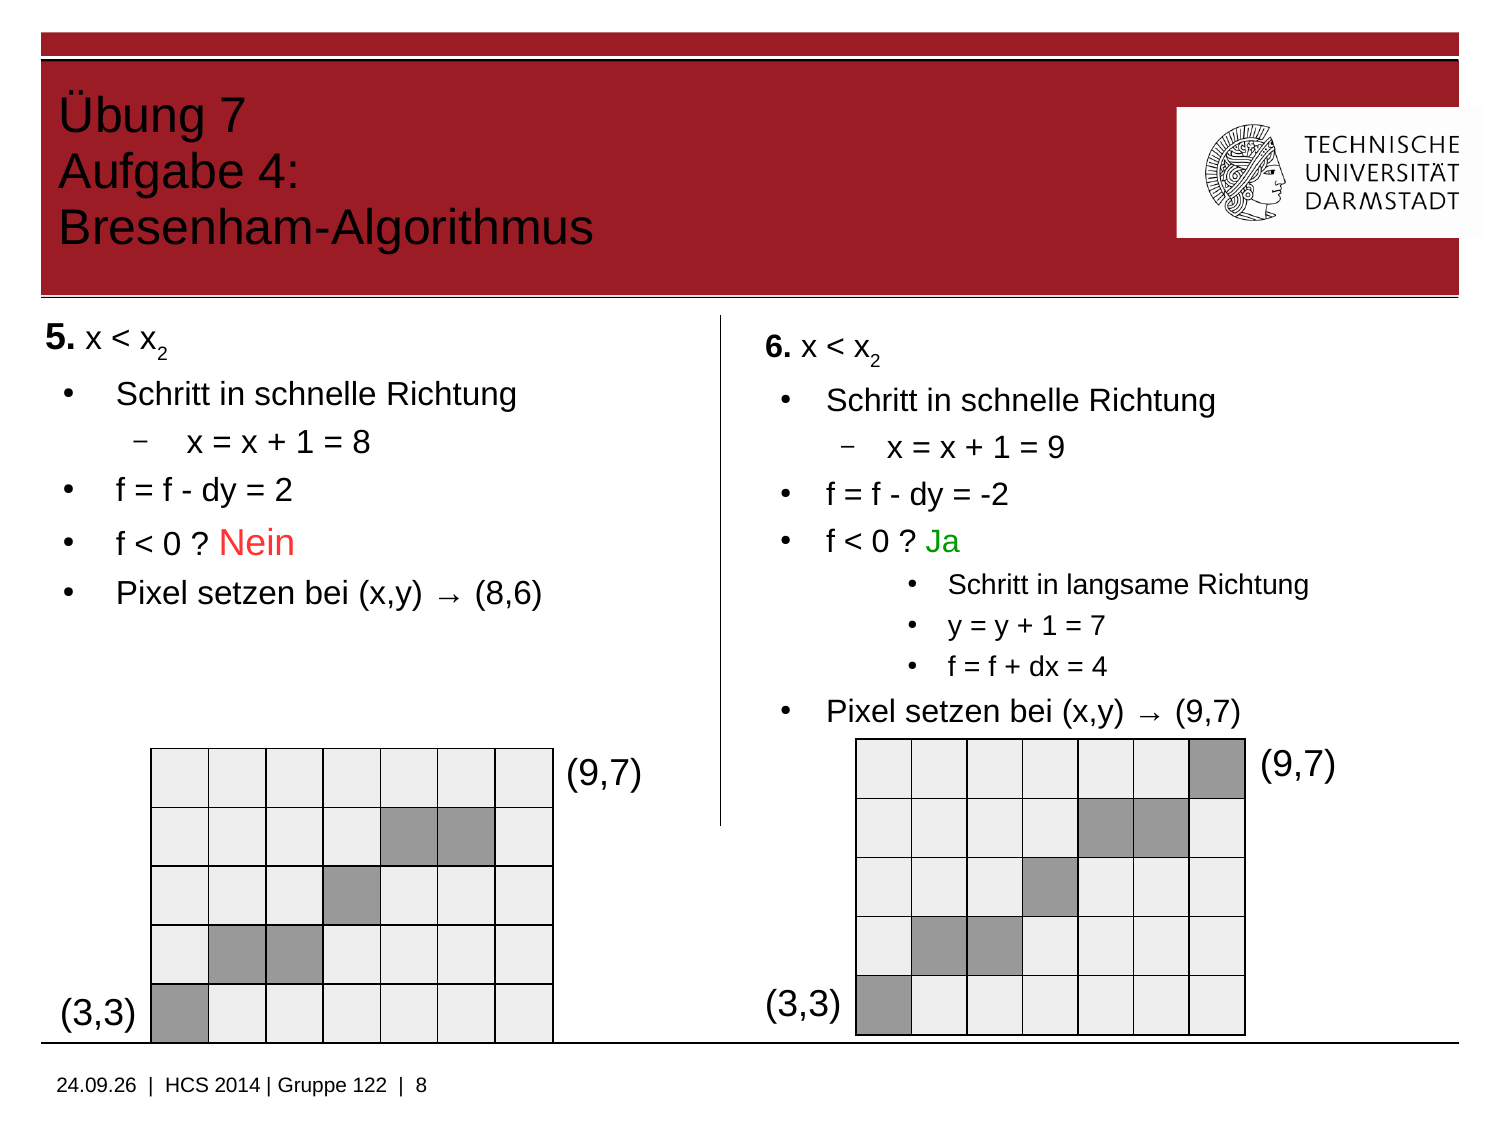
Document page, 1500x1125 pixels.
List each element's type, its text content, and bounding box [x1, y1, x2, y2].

table_cell [209, 985, 265, 1042]
table_cell [381, 867, 437, 924]
text_box (3,3) [45, 984, 154, 1045]
table_cell [438, 985, 494, 1042]
table_cell [1190, 799, 1244, 857]
table_cell [912, 799, 966, 857]
table_cell [1134, 976, 1188, 1034]
table_cell [912, 917, 966, 975]
table_header [857, 740, 911, 798]
table_cell [438, 926, 494, 983]
table_header [209, 749, 265, 807]
table_cell [1134, 799, 1188, 857]
table_cell [154, 985, 208, 1042]
table_cell [152, 926, 208, 983]
table_cell [1190, 976, 1244, 1034]
table_cell [209, 867, 265, 924]
table_cell [857, 799, 911, 857]
table_header [1079, 740, 1133, 798]
table_header [152, 749, 208, 807]
table_cell [968, 976, 1022, 1034]
table_cell [1190, 917, 1244, 975]
table_header [968, 740, 1022, 798]
table_cell [267, 867, 322, 924]
table_cell [381, 926, 437, 983]
table_cell [859, 976, 911, 1034]
table_cell [1190, 858, 1244, 916]
table_header [1023, 740, 1077, 798]
text_box (9,7) [1245, 735, 1354, 795]
table_header [912, 740, 966, 798]
text_box (3,3) [750, 975, 859, 1035]
table_cell [1079, 858, 1133, 916]
list 5. x < x2 Schritt in schnelle Richtung x = x + 1 = 8 f = f - dy = 2 f < 0 ? Nein Pixel setzen bei (x,y) → (8,6) [45, 301, 706, 736]
table_cell [438, 808, 494, 865]
table_header [438, 749, 494, 807]
table_cell [1079, 976, 1133, 1034]
table_cell [267, 926, 322, 983]
table_cell [381, 808, 437, 865]
table_header [381, 749, 437, 807]
table_cell [152, 808, 208, 865]
table_cell [912, 976, 966, 1034]
table_cell [968, 917, 1022, 975]
table_cell [496, 985, 552, 1042]
table_cell [1023, 858, 1077, 916]
table_cell [152, 867, 208, 924]
table_cell [857, 917, 911, 975]
table_header [324, 749, 380, 807]
table_cell [1079, 799, 1133, 857]
table_cell [496, 867, 552, 924]
table_cell [1023, 976, 1077, 1034]
table_cell [1079, 917, 1133, 975]
text_box (9,7) [551, 744, 661, 805]
table_cell [1023, 917, 1077, 975]
table_cell [1134, 858, 1188, 916]
table_cell [267, 985, 322, 1042]
table_header [1134, 740, 1188, 798]
picture [1176, 107, 1484, 238]
table_cell [496, 926, 552, 983]
table_cell [968, 858, 1022, 916]
list 6. x < x2 Schritt in schnelle Richtung x = x + 1 = 9 f = f - dy = -2 f < 0 ? Ja Schritt in langsame Richtung y = y + 1 = 7 f = f + dx = 4 Pixel setzen bei (x,y) → (9,7) [765, 314, 1456, 736]
table_cell [496, 808, 552, 865]
table_cell [324, 808, 380, 865]
table_cell [209, 808, 265, 865]
table_cell [324, 867, 380, 924]
table_cell [857, 858, 911, 916]
table_cell [381, 985, 437, 1042]
table_cell [968, 799, 1022, 857]
table_header [496, 749, 552, 807]
table_cell [1023, 799, 1077, 857]
table_cell [267, 808, 322, 865]
table_cell [438, 867, 494, 924]
table_header [1190, 740, 1244, 798]
table_cell [912, 858, 966, 916]
table_cell [1134, 917, 1188, 975]
table_header [267, 749, 322, 807]
table_cell [324, 926, 380, 983]
table_cell [209, 926, 265, 983]
table_cell [324, 985, 380, 1042]
title Übung 7 Aufgabe 4: Bresenham-Algorithmus [58, 87, 1149, 255]
